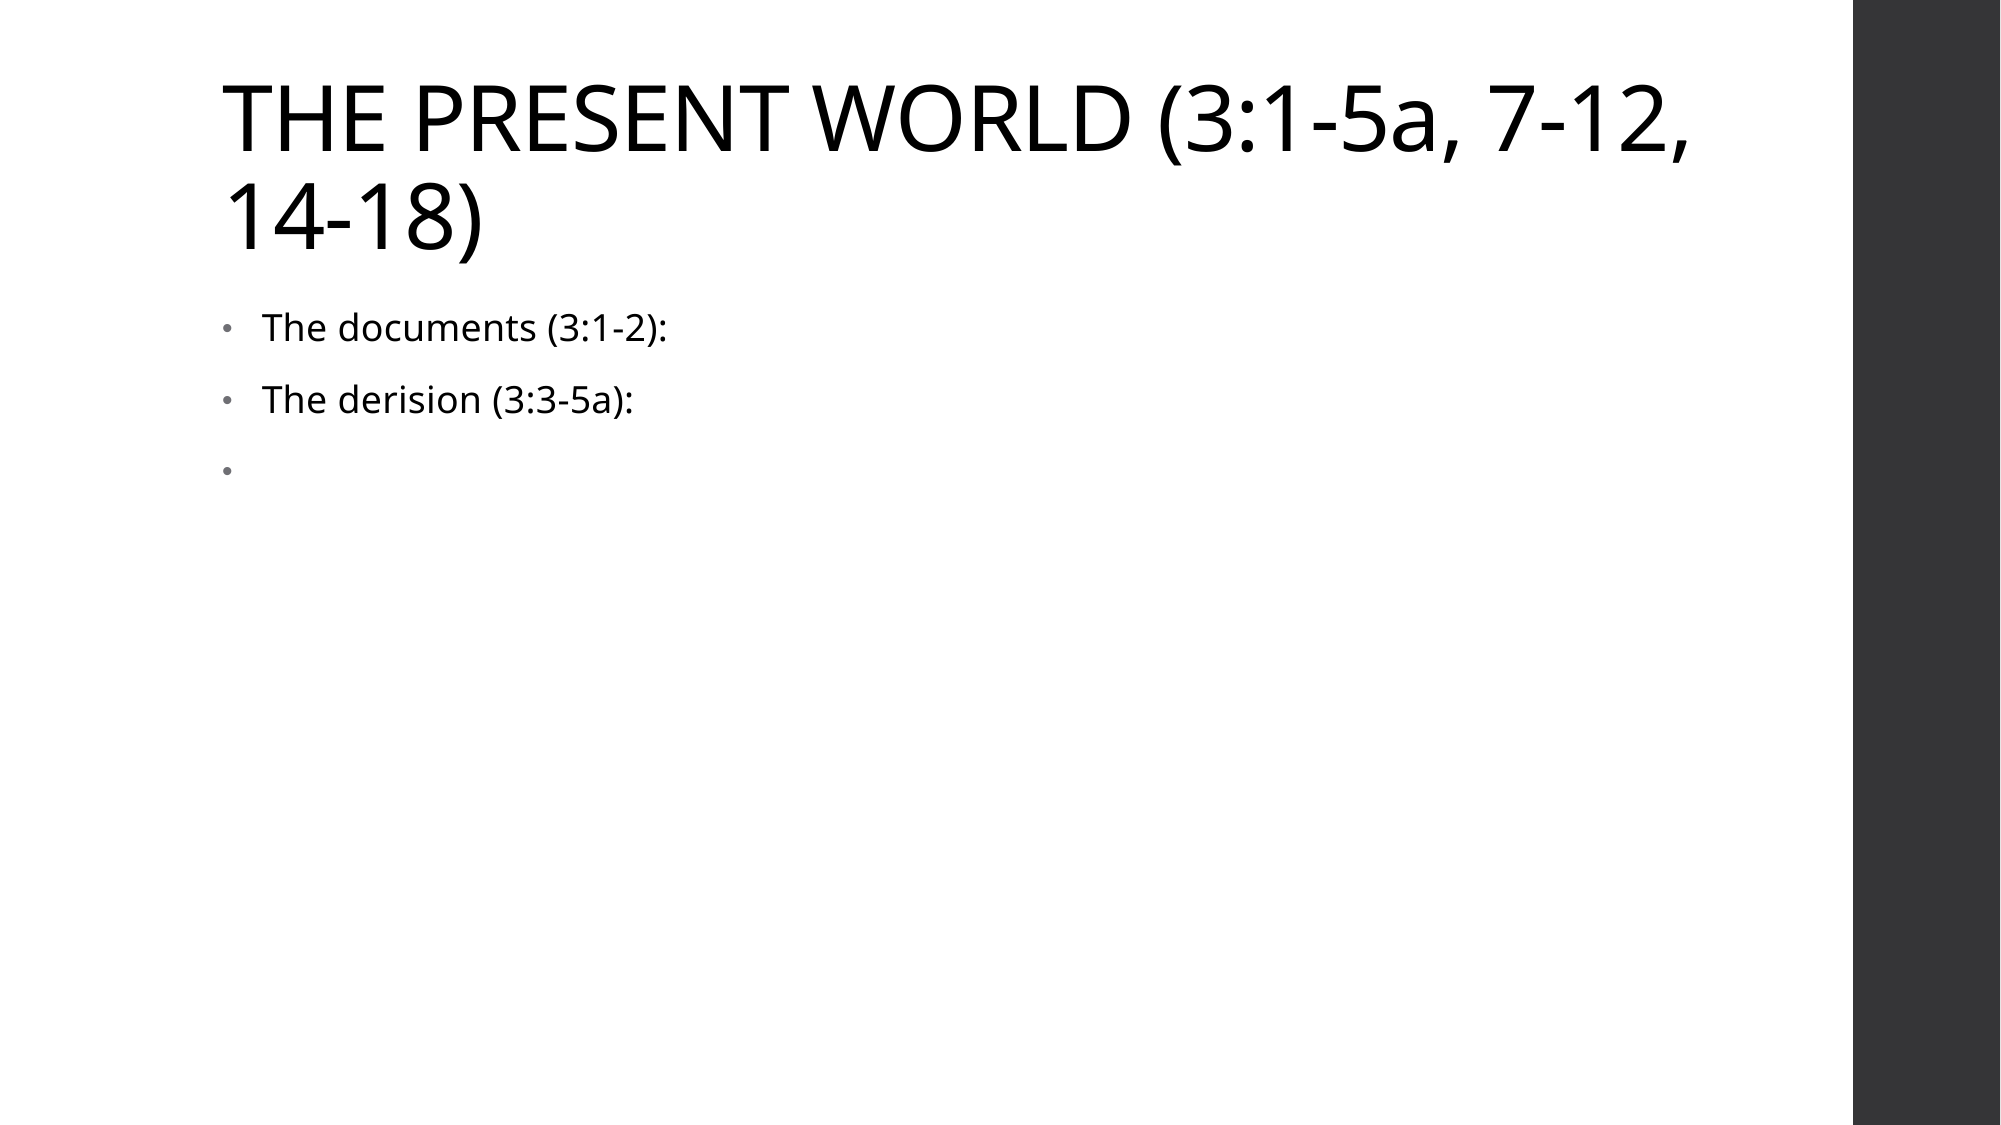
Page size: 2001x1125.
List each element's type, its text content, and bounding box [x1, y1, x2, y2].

title THE PRESENT WORLD (3:1-5a, 7-12, 14-18) [206, 60, 1797, 278]
list The documents (3:1-2): The derision (3:3-5a): [206, 299, 1617, 1014]
